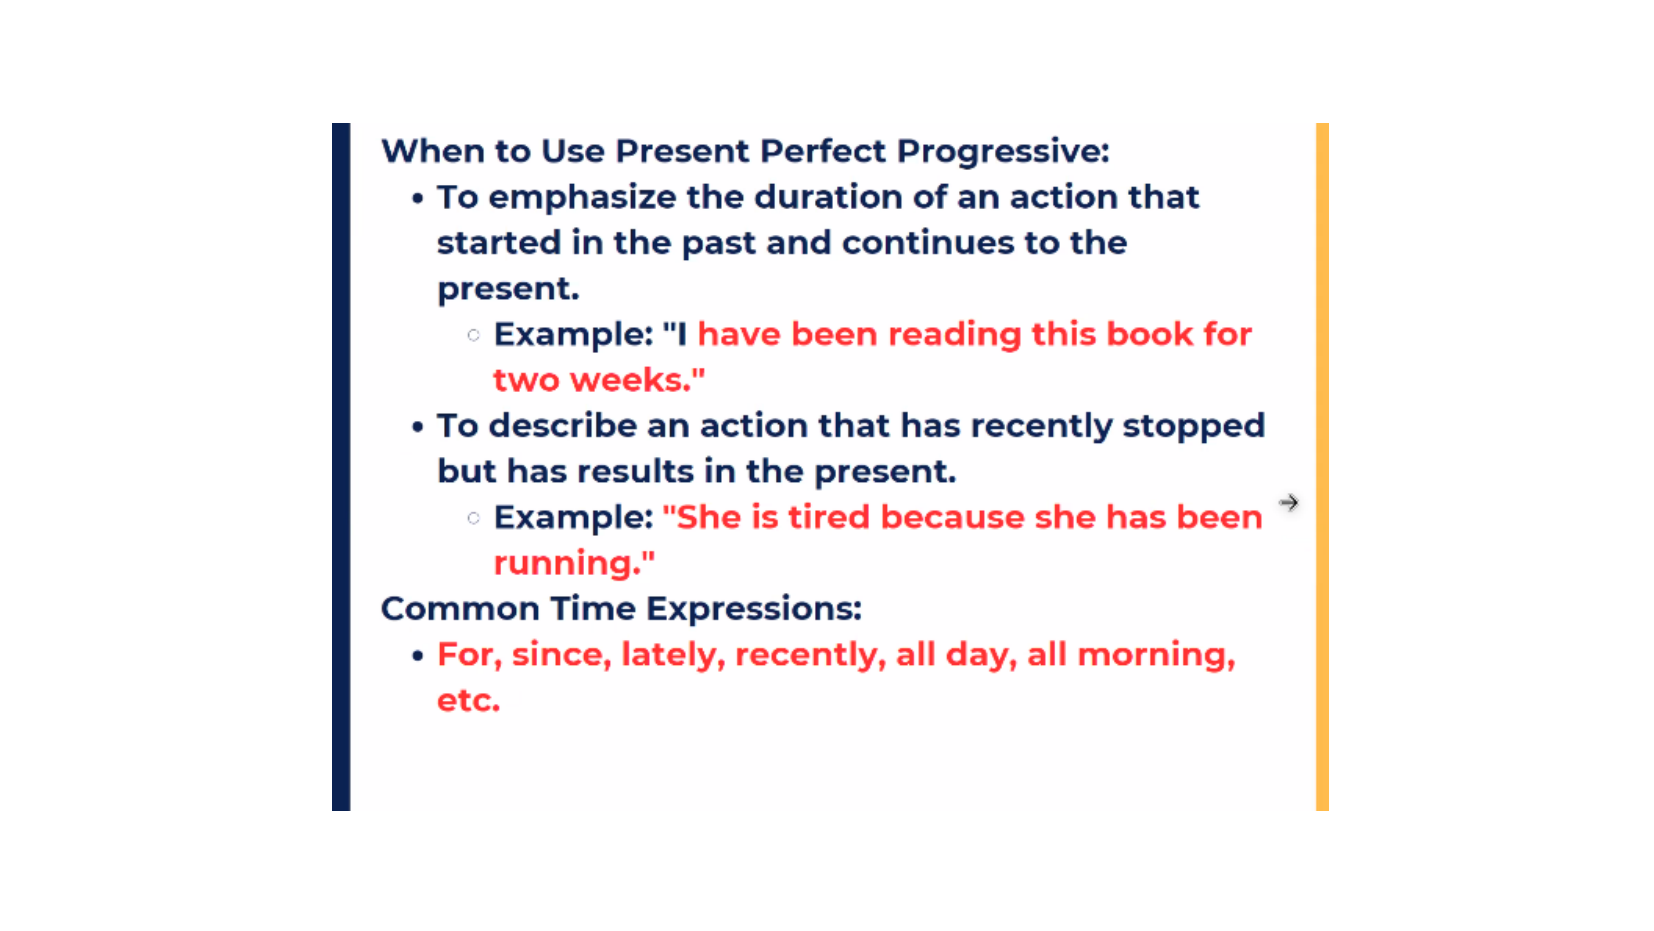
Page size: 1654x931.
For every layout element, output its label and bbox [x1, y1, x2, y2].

picture [332, 123, 1329, 811]
